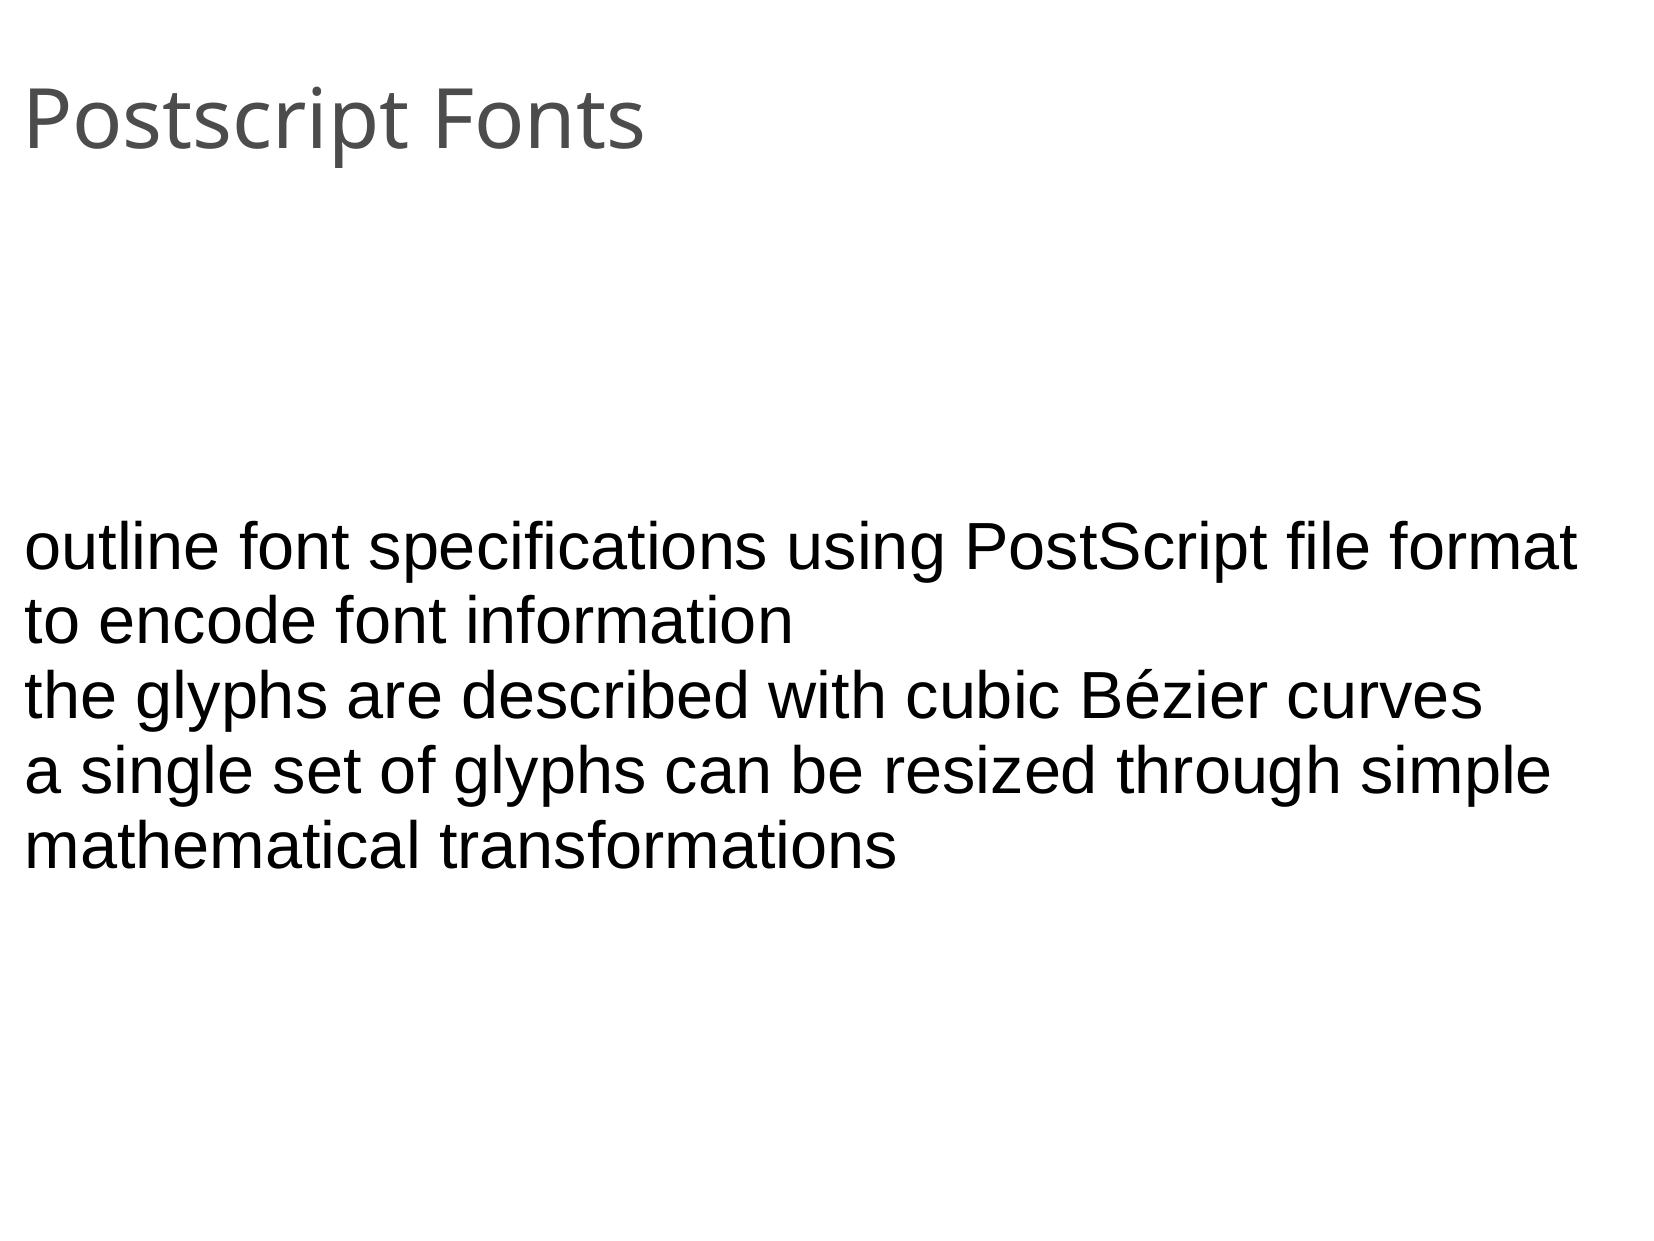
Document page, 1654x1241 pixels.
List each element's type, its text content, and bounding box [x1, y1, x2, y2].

title Postscript Fonts [22, 26, 1654, 205]
subtitle outline font specifications using PostScript file format to encode font information the glyphs are described with cubic Bézier curves a single set of glyphs can be resized through simple mathematical transformations [25, 233, 1654, 1158]
